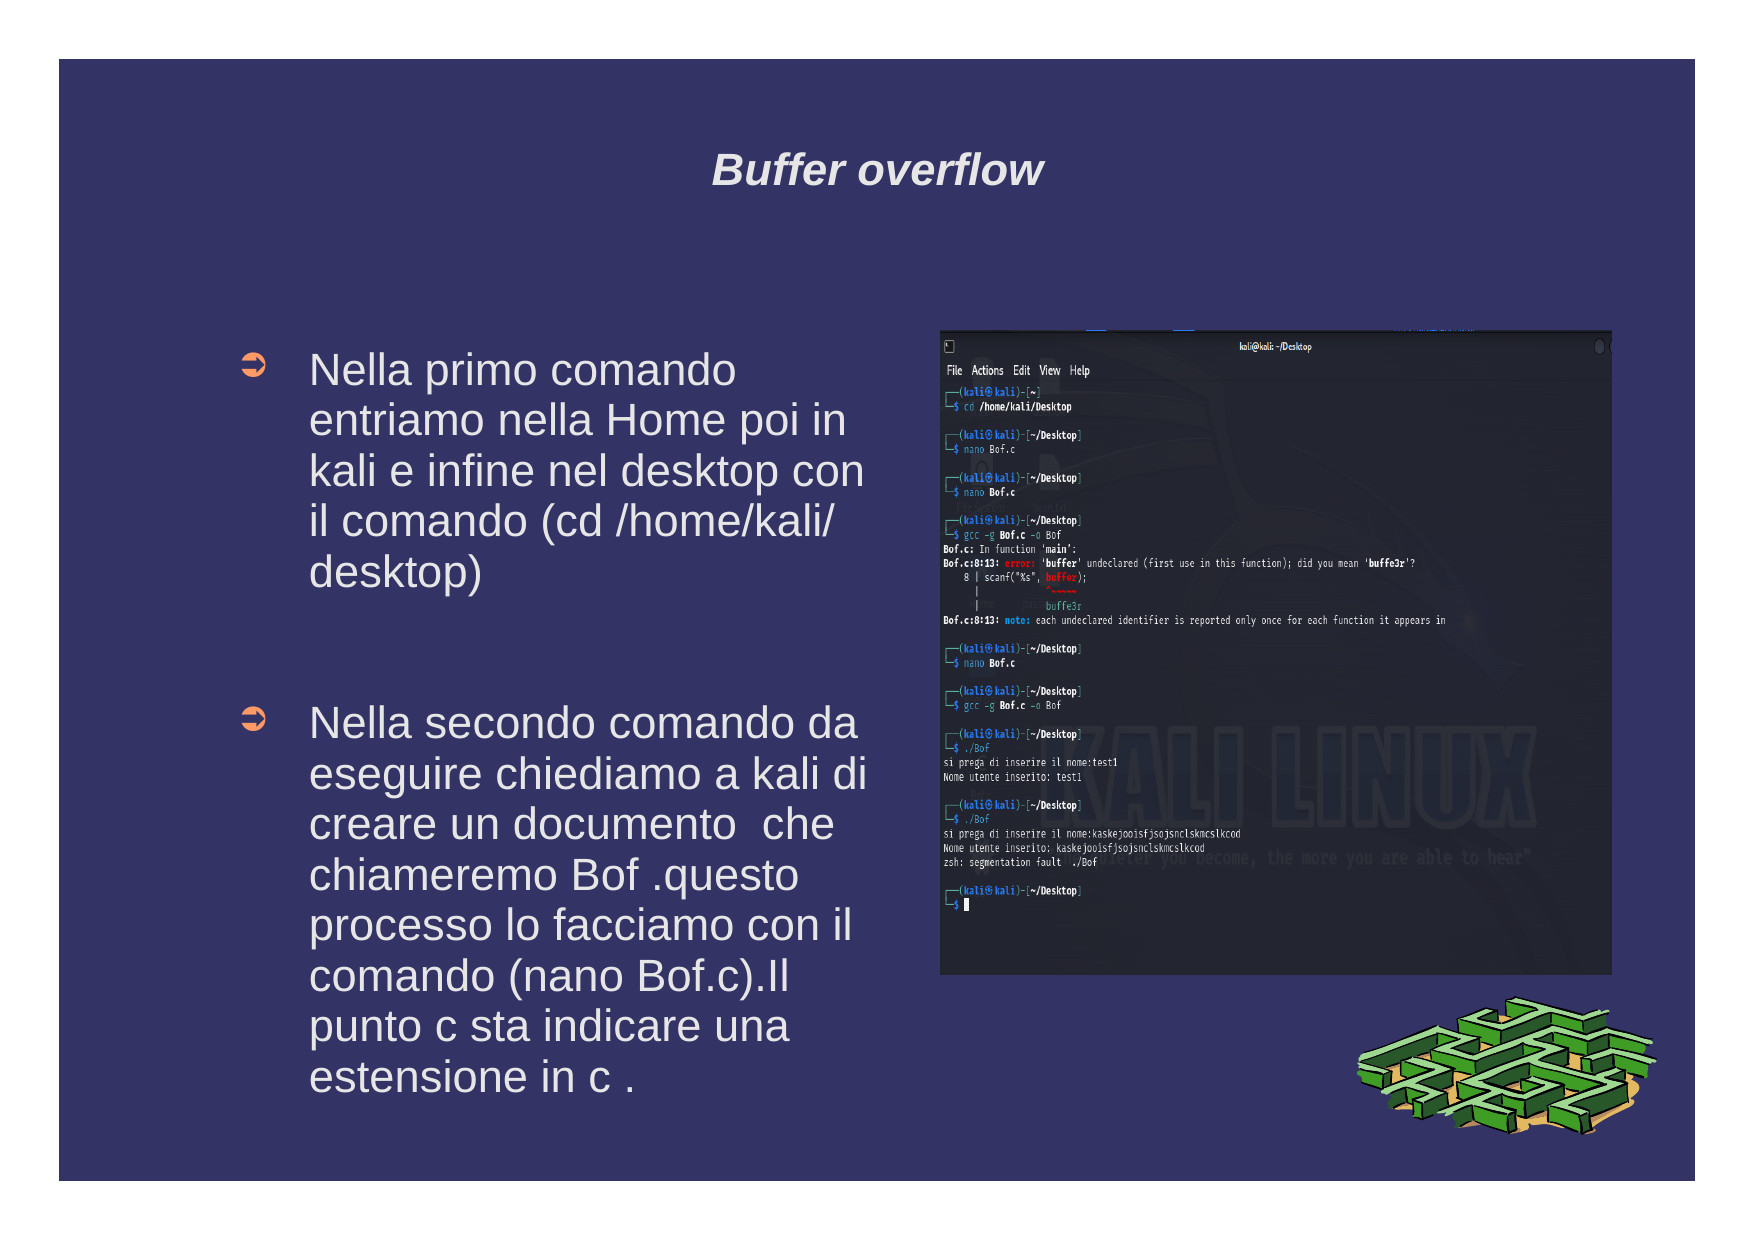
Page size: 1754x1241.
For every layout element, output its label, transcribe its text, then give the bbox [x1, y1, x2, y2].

title Buffer overflow [179, 76, 1577, 264]
picture [940, 330, 1612, 975]
list Nella primo comando entriamo nella Home poi in kali e infine nel desktop con il comando (cd /home/kali/desktop) Nella secondo comando da eseguire chiediamo a kali di creare un documento che chiameremo Bof .questo processo lo facciamo con il comando (nano Bof.c).Il punto c sta indicare una estensione in c . [226, 344, 898, 1106]
